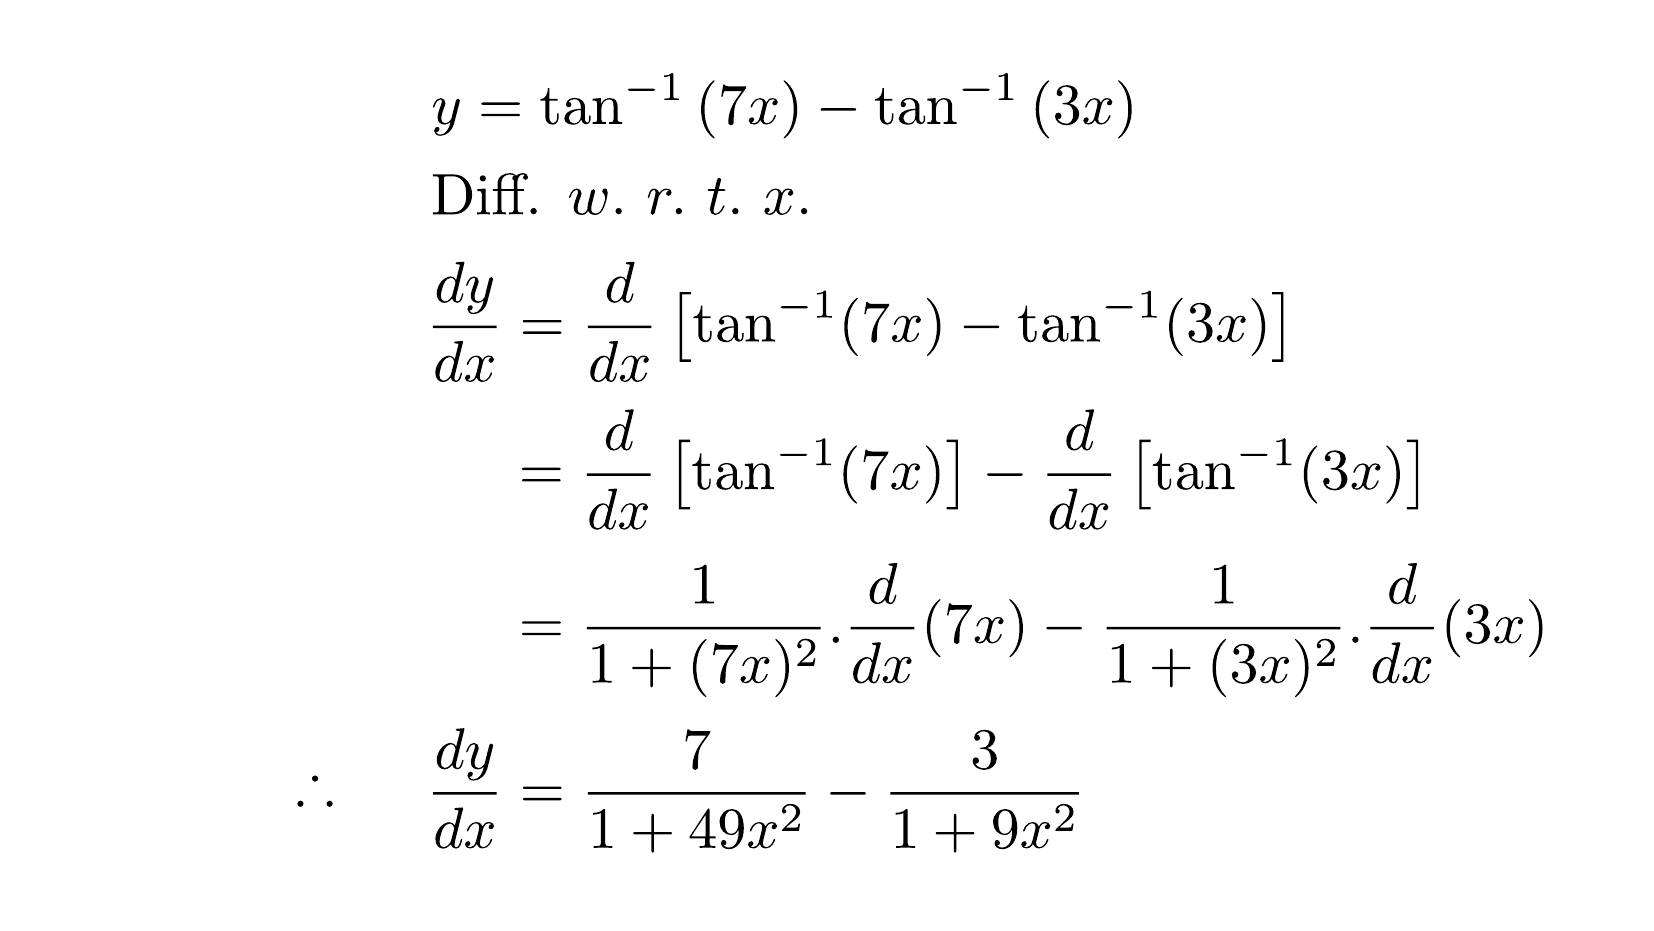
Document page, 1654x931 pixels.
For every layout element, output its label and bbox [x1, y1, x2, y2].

text_box [521, 563, 1543, 698]
text_box [432, 173, 808, 215]
text_box [433, 728, 1079, 853]
text_box [432, 72, 1132, 139]
text_box [521, 409, 1419, 530]
title [47, 37, 1607, 886]
text_box [297, 775, 333, 807]
text_box [432, 261, 1284, 383]
